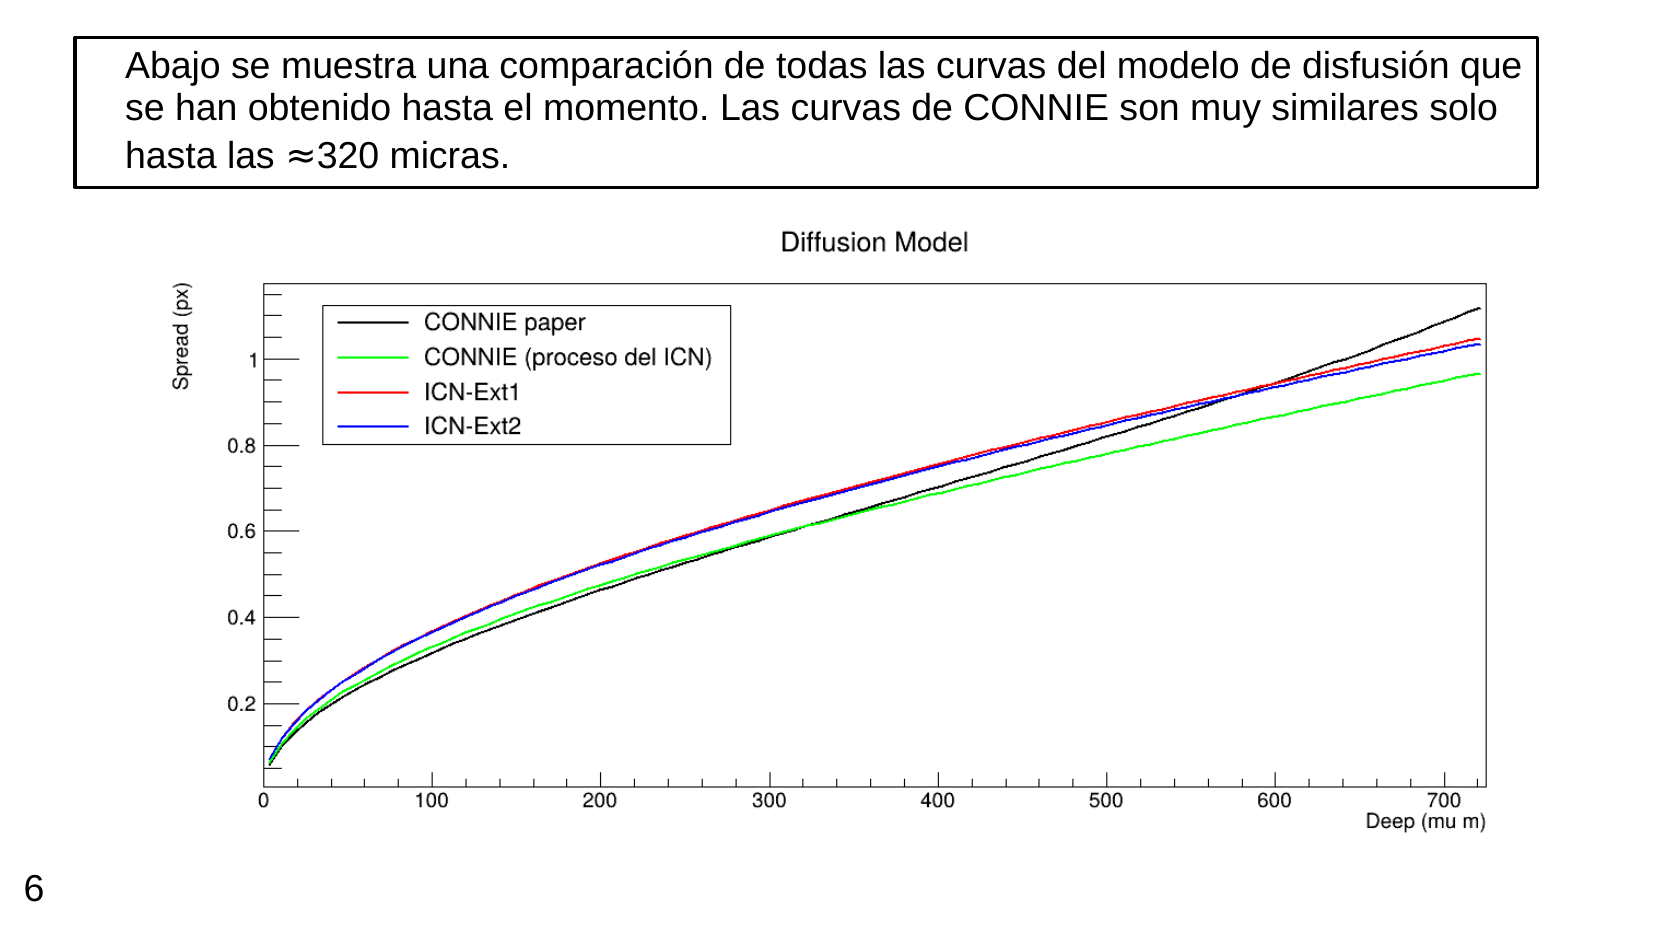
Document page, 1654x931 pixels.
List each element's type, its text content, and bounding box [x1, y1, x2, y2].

text_box <number> [8, 860, 638, 931]
text_box Abajo se muestra una comparación de todas las curvas del modelo de disfusión que se han obtenido hasta el momento. Las curvas de CONNIE son muy similares solo hasta las ≈320 micras. [75, 37, 1538, 187]
picture [143, 223, 1501, 839]
